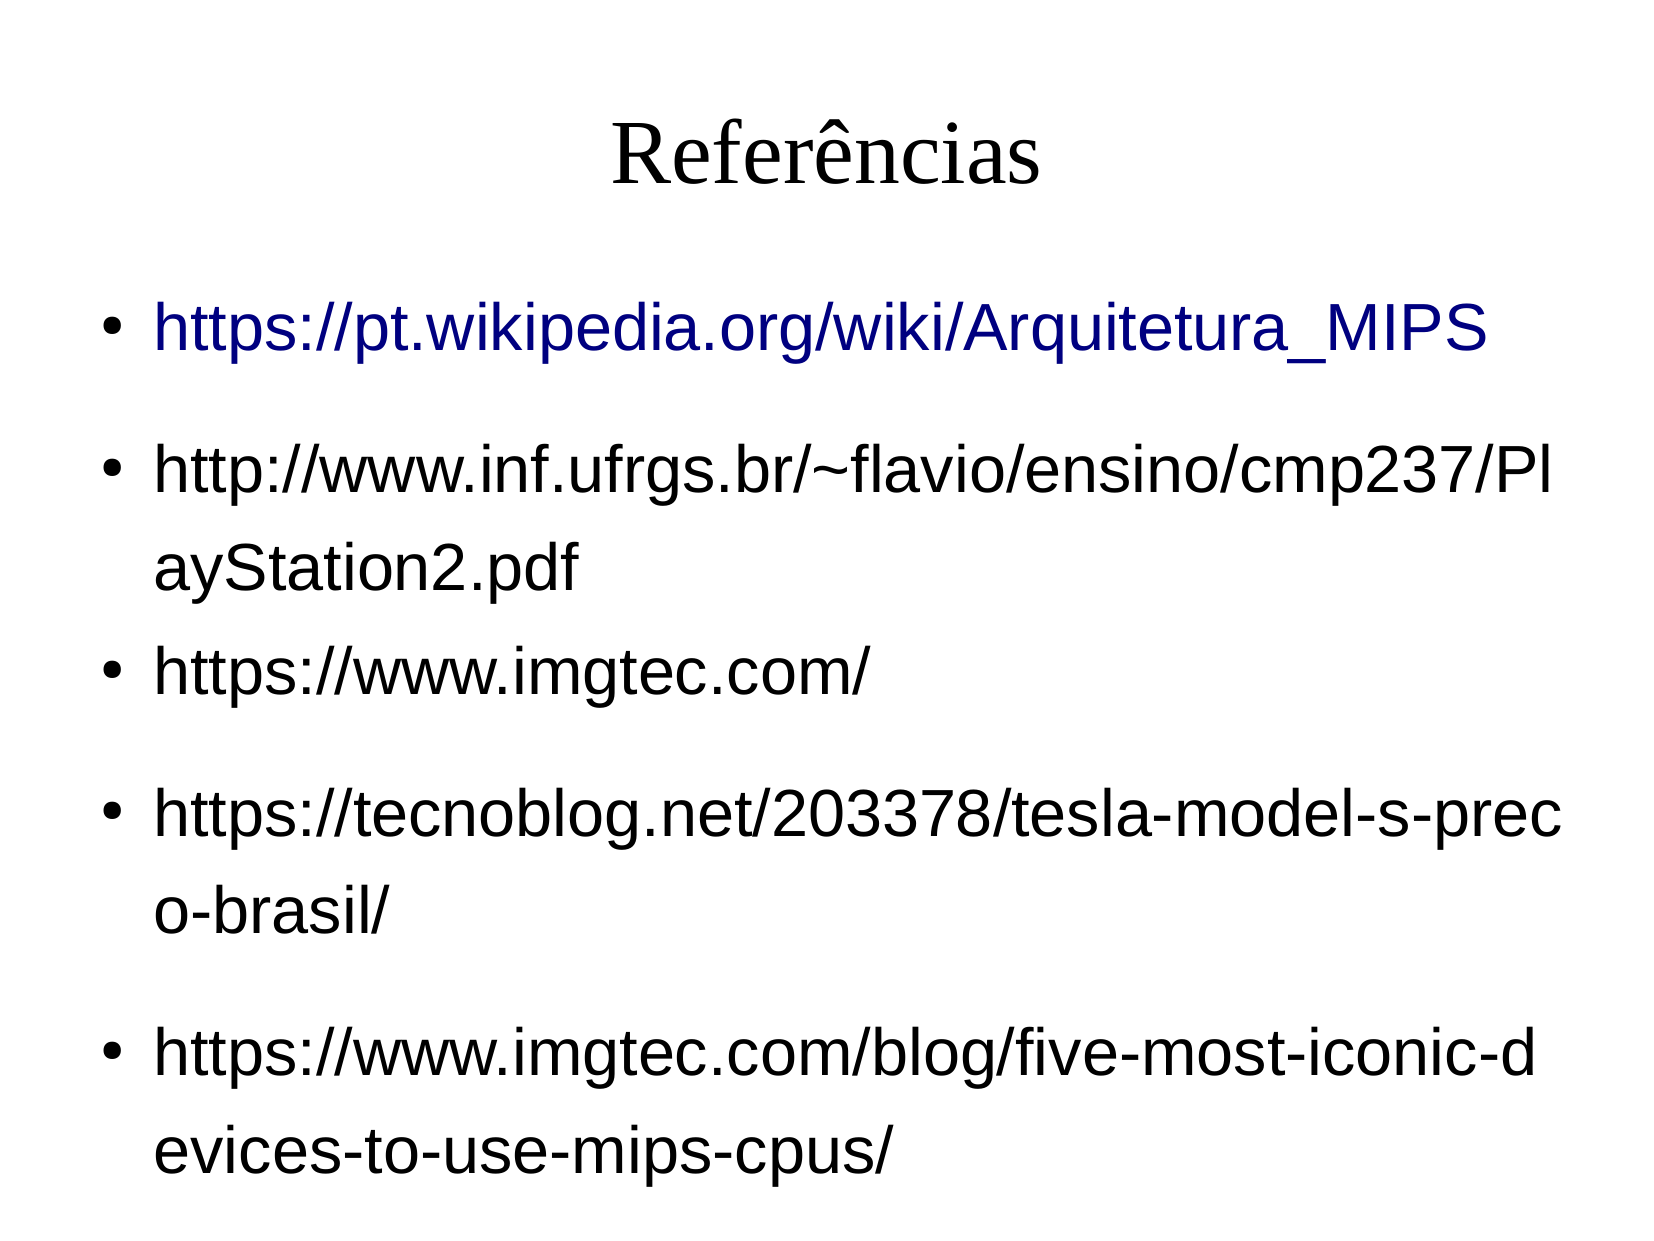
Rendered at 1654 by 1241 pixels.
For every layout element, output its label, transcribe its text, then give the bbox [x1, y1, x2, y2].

title Referências [82, 49, 1571, 257]
list https://pt.wikipedia.org/wiki/Arquitetura_MIPS http://www.inf.ufrgs.br/~flavio/ensino/cmp237/PlayStation2.pdf https://www.imgtec.com/ https://tecnoblog.net/203378/tesla-model-s-preco-brasil/ https://www.imgtec.com/blog/five-most-iconic-devices-to-use-mips-cpus/ [82, 290, 1571, 1217]
